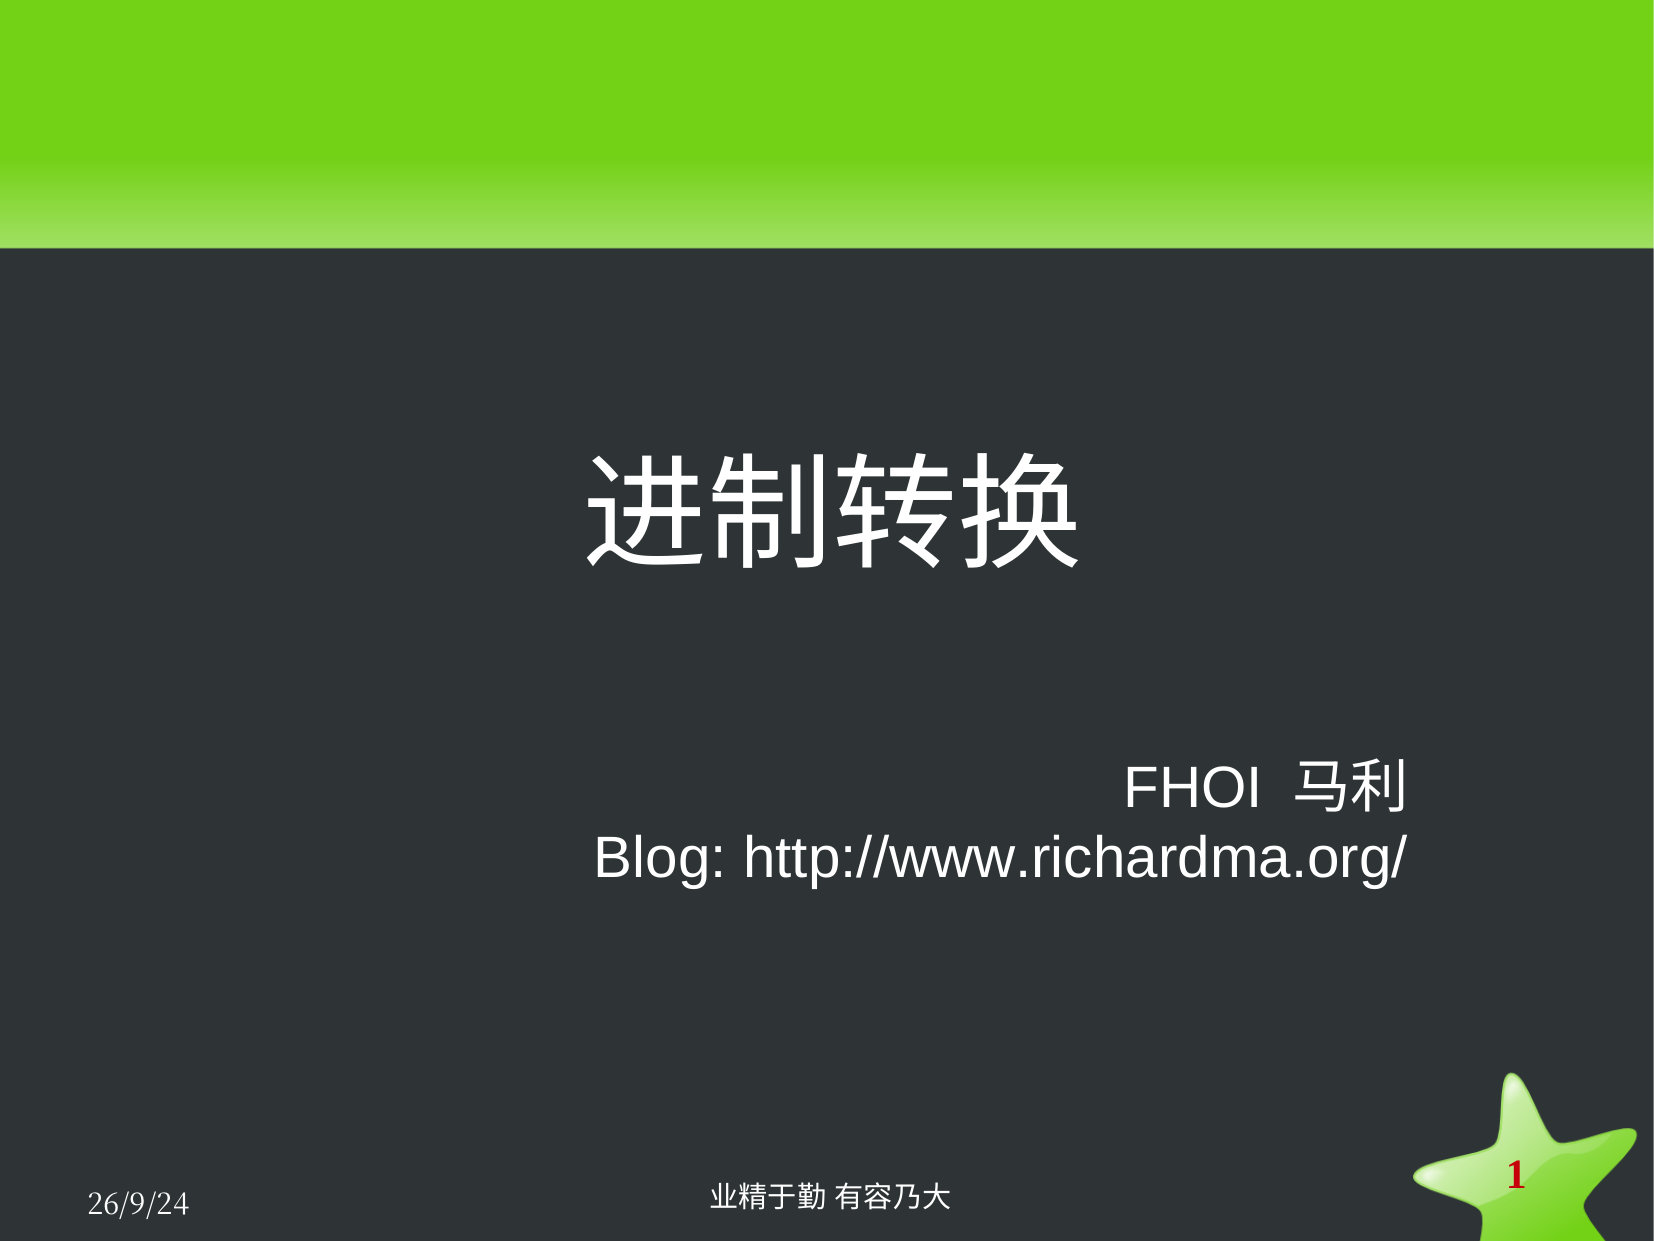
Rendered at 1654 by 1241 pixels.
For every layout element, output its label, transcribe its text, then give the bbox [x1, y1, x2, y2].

title 进制转换 [88, 413, 1577, 606]
picture [0, 0, 1654, 1241]
text_box FHOI 马利 Blog: http://www.richardma.org/ [206, 738, 1424, 886]
